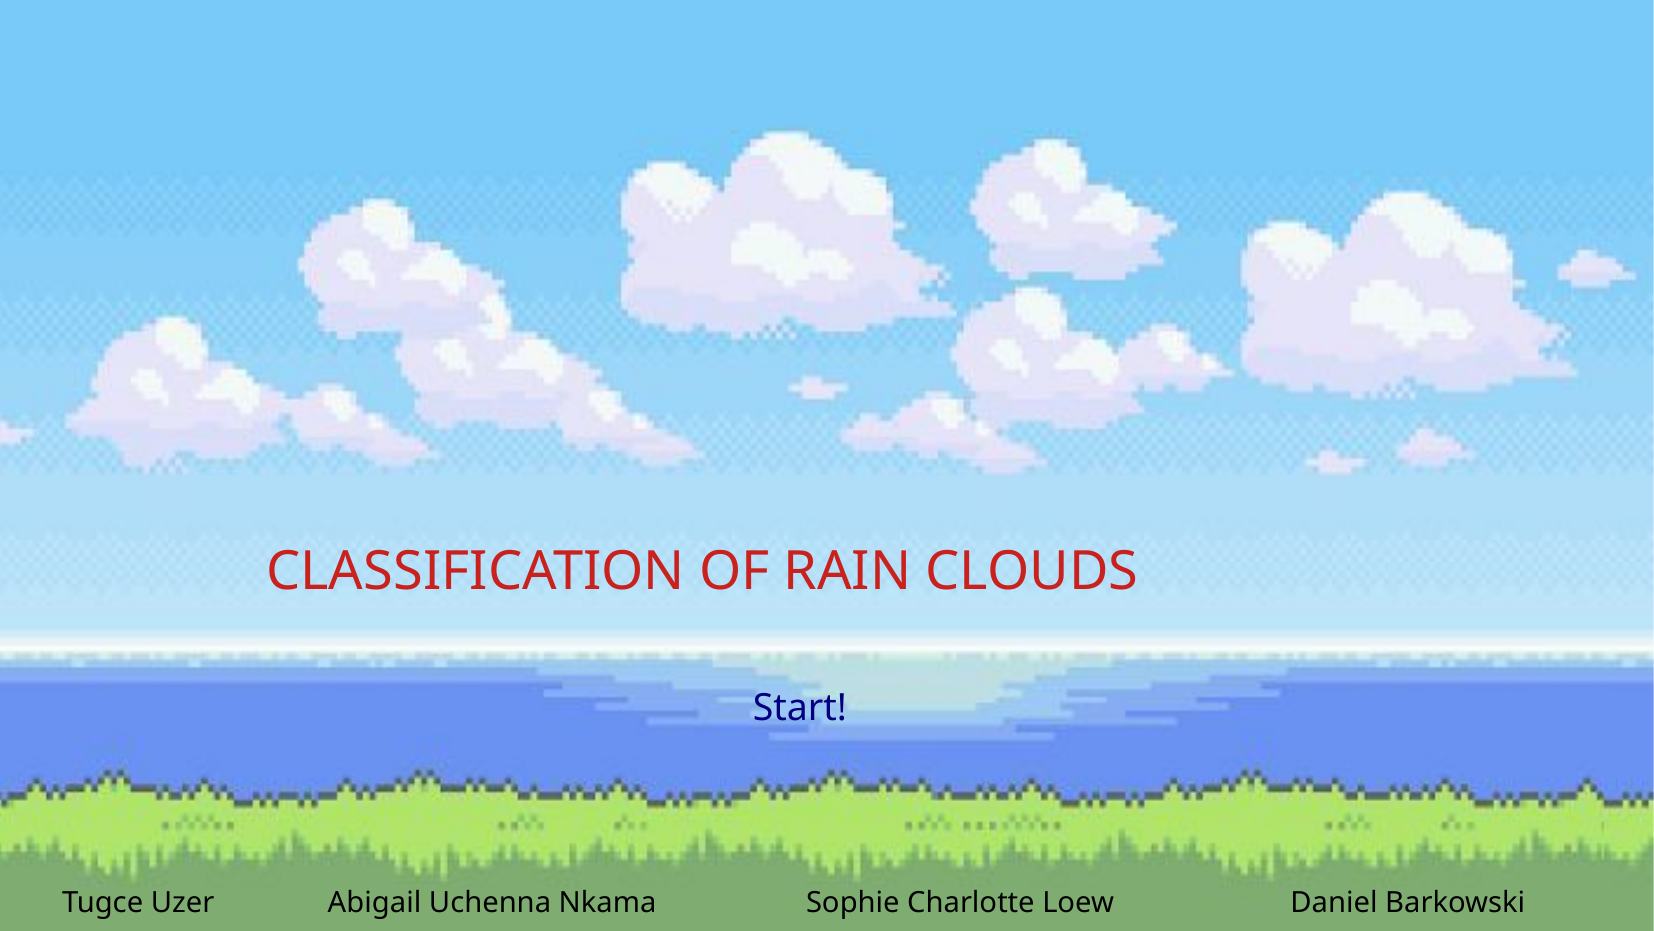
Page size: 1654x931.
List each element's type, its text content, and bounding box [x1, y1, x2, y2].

picture [0, 0, 1654, 931]
text_box CLASSIFICATION OF RAIN CLOUDS [251, 524, 1403, 609]
text_box Abigail Uchenna Nkama [312, 874, 791, 931]
text_box Tugce Uzer [47, 874, 312, 927]
text_box Start! [738, 673, 916, 752]
text_box Daniel Barkowski [1275, 874, 1619, 927]
text_box Sophie Charlotte Loew [791, 874, 1353, 931]
